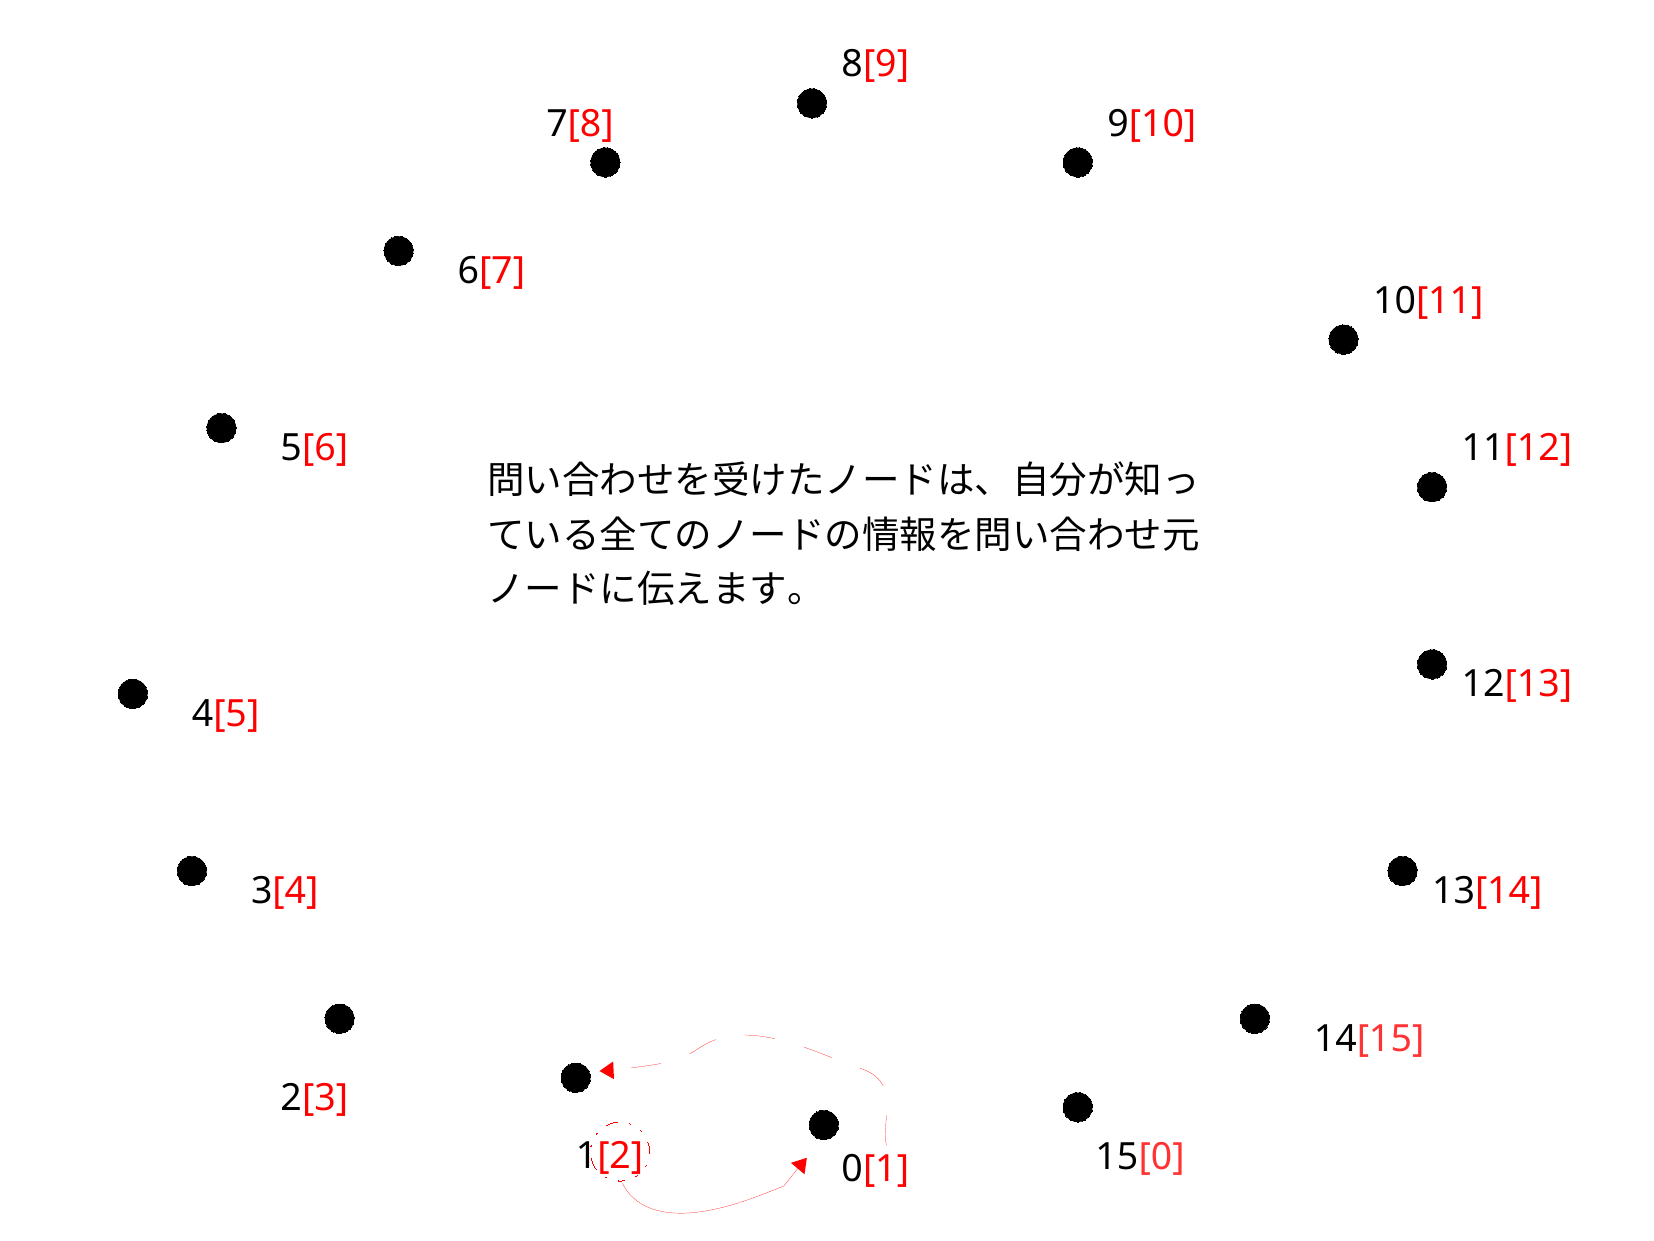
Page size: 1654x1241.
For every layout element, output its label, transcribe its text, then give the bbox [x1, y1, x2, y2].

text_box 3[4] [236, 855, 384, 916]
text_box 12[13] [1446, 649, 1595, 709]
text_box 14[15] [1299, 1003, 1506, 1064]
text_box [1387, 856, 1417, 886]
text_box 1[2] [561, 1121, 709, 1182]
text_box 6[7] [442, 236, 562, 296]
text_box [118, 679, 148, 709]
text_box 10[11] [1358, 265, 1536, 326]
text_box 5[6] [265, 412, 532, 473]
text_box [1062, 147, 1093, 178]
text_box [383, 236, 414, 266]
text_box 15[0] [1080, 1122, 1359, 1182]
text_box [1062, 1092, 1093, 1123]
text_box [177, 856, 207, 886]
text_box 4[5] [177, 678, 414, 739]
text_box 8[9] [826, 28, 945, 89]
text_box 9[10] [1092, 88, 1241, 149]
text_box [1417, 472, 1447, 502]
text_box [809, 1110, 839, 1140]
text_box [1417, 649, 1446, 680]
text_box 13[14] [1417, 856, 1565, 916]
text_box [1240, 1003, 1270, 1034]
text_box [206, 413, 237, 443]
text_box 7[8] [531, 88, 650, 149]
text_box 2[3] [265, 1063, 384, 1123]
text_box 0[1] [826, 1133, 945, 1194]
text_box [797, 88, 827, 119]
text_box [590, 149, 621, 178]
text_box 問い合わせを受けたノードは、自分が知っている全てのノードの情報を問い合わせ元ノードに伝えます。 [472, 443, 1241, 593]
text_box [561, 1062, 591, 1093]
text_box [1328, 324, 1359, 355]
text_box [324, 1003, 355, 1034]
text_box 11[12] [1446, 413, 1595, 473]
